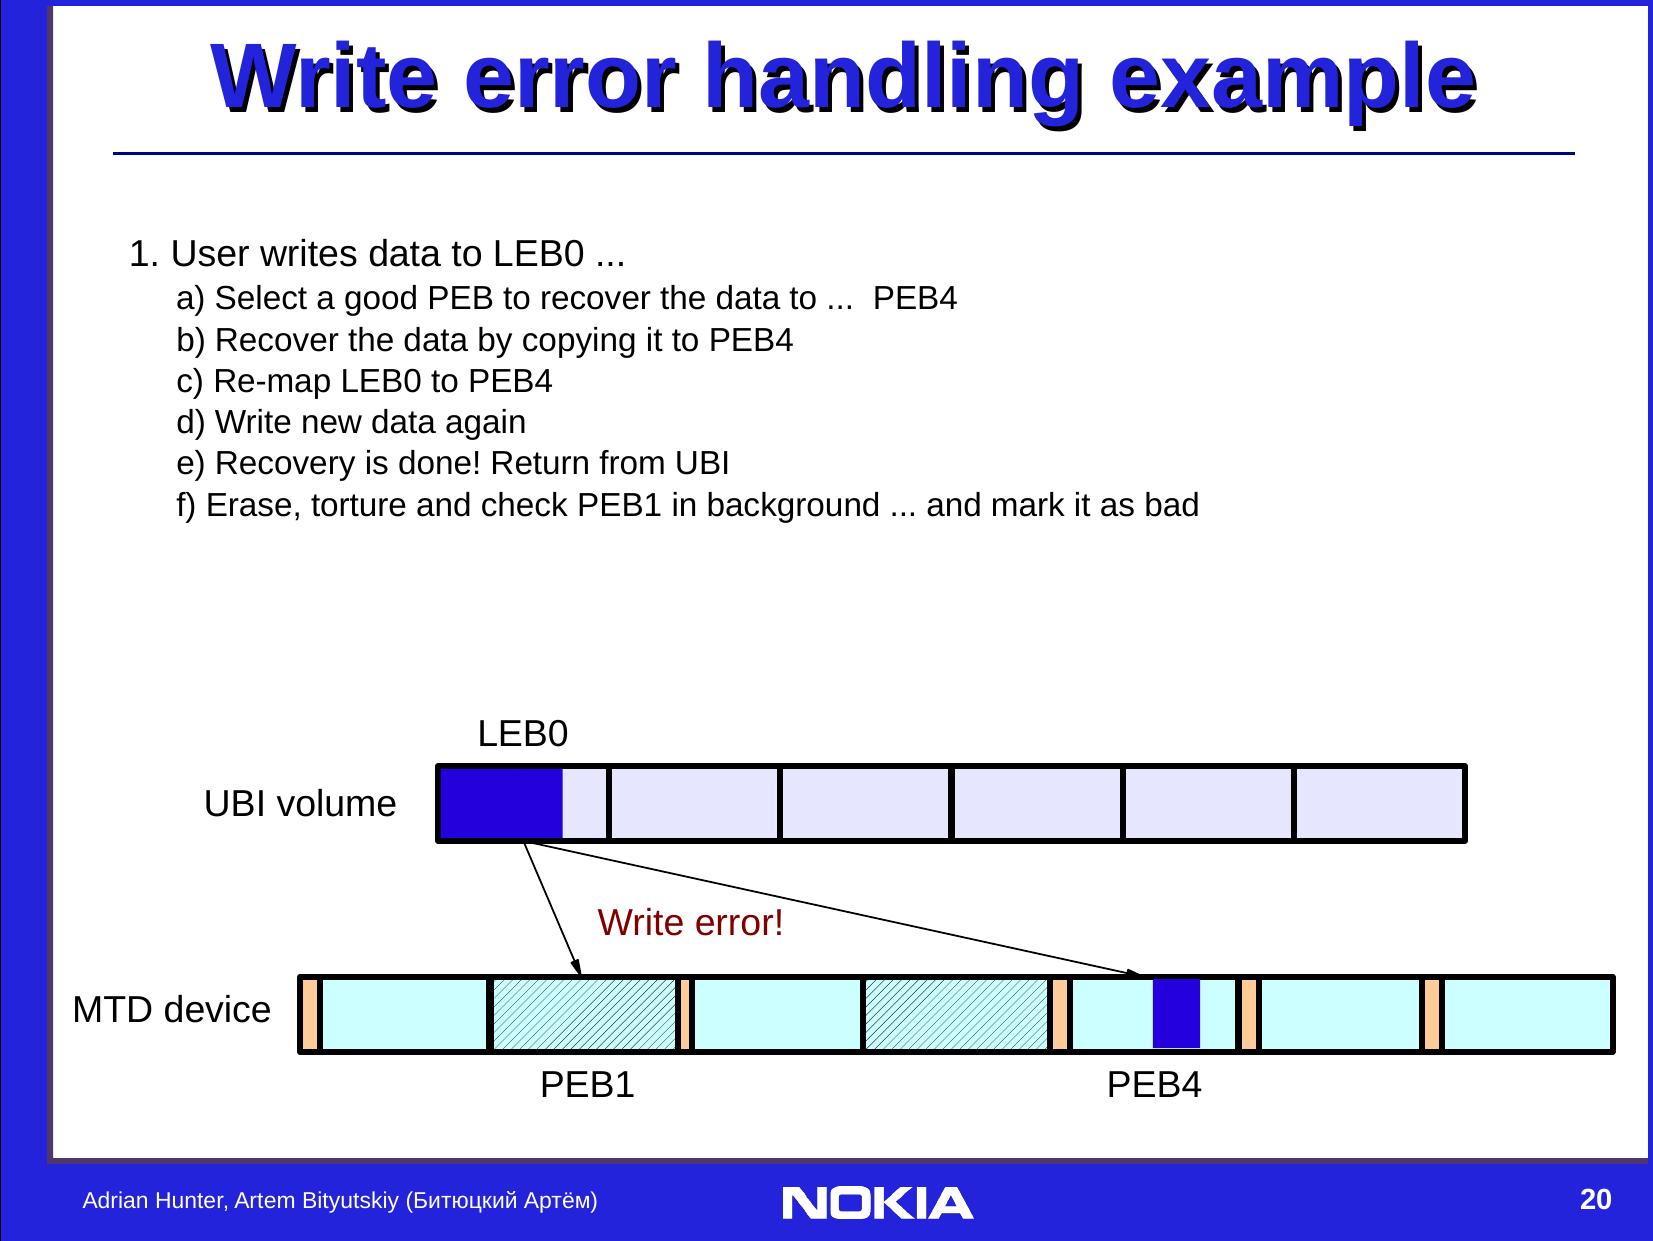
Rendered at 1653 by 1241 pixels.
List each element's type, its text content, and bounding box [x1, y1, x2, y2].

picture [783, 1186, 974, 1219]
text_box b) Recover the data by copying it to PEB4 [161, 313, 812, 366]
text_box PEB4 [1091, 1055, 1218, 1113]
text_box [300, 976, 1613, 1052]
text_box MTD device [57, 981, 287, 1038]
text_box a) Select a good PEB to recover the data to ... [161, 272, 858, 325]
text_box and mark it as bad [911, 478, 1217, 531]
text_box f) Erase, torture and check PEB1 in background ... [161, 478, 911, 531]
text_box PEB1 [525, 1055, 651, 1113]
title Write error handling example [100, 2, 1588, 151]
text_box [437, 765, 1466, 841]
text_box 1. User writes data to LEB0 ... [114, 225, 642, 282]
text_box UBI volume [526, 843, 789, 1023]
text_box Write error! [582, 894, 801, 951]
text_box UBI volume [188, 775, 789, 1023]
text_box e) Recovery is done! Return from UBI [161, 437, 747, 478]
text_box LEB0 [462, 705, 584, 762]
text_box PEB4 [858, 272, 974, 325]
text_box c) Re-map LEB0 to PEB4 [161, 354, 570, 407]
text_box d) Write new data again [161, 396, 545, 437]
